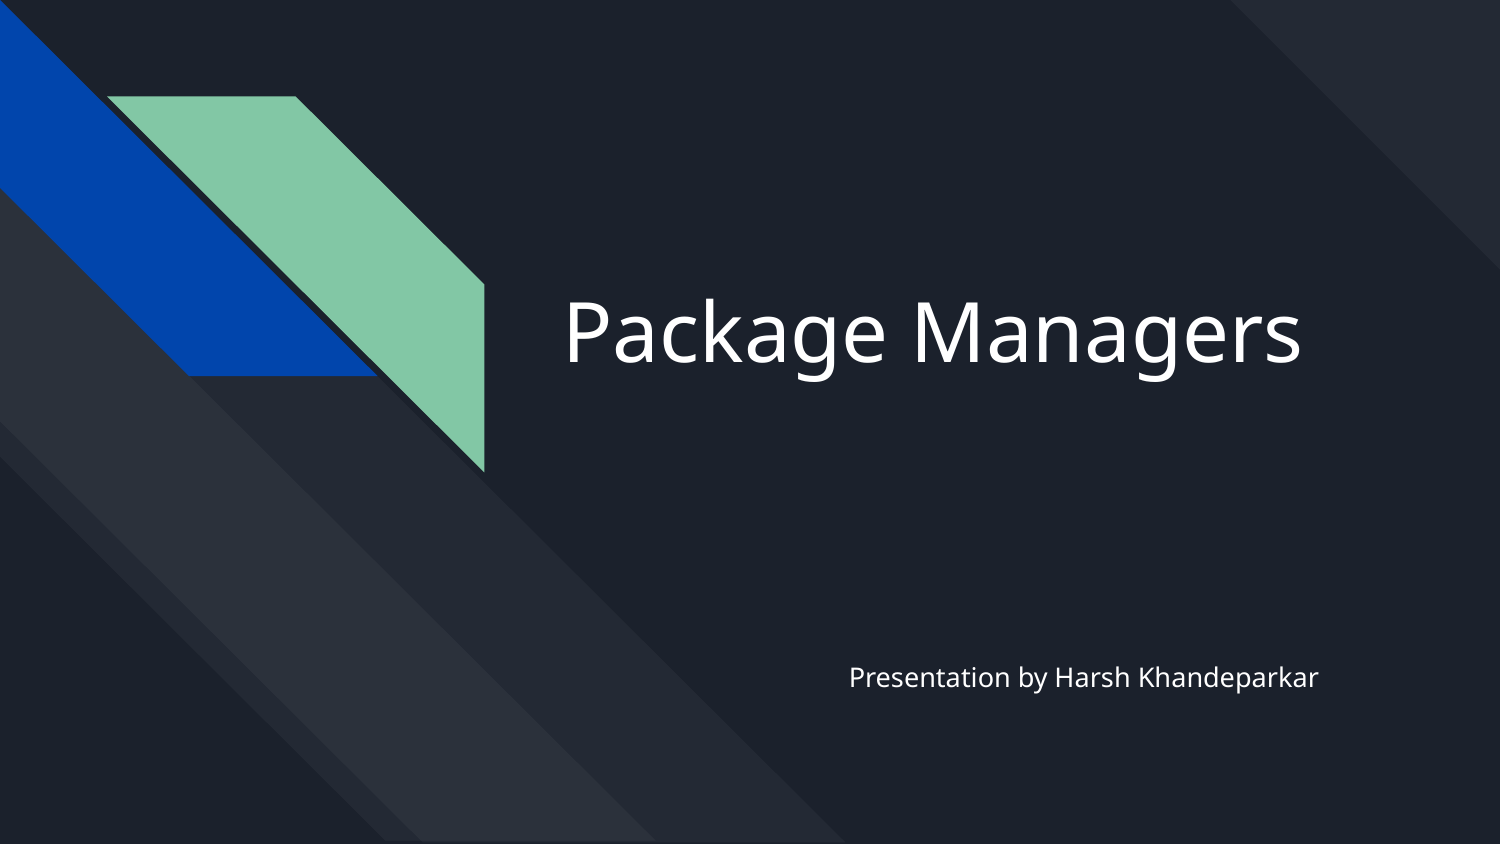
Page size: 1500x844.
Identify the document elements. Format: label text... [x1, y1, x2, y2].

subtitle Presentation by Harsh Khandeparkar [833, 643, 1404, 727]
title Package Managers [547, 258, 1404, 518]
